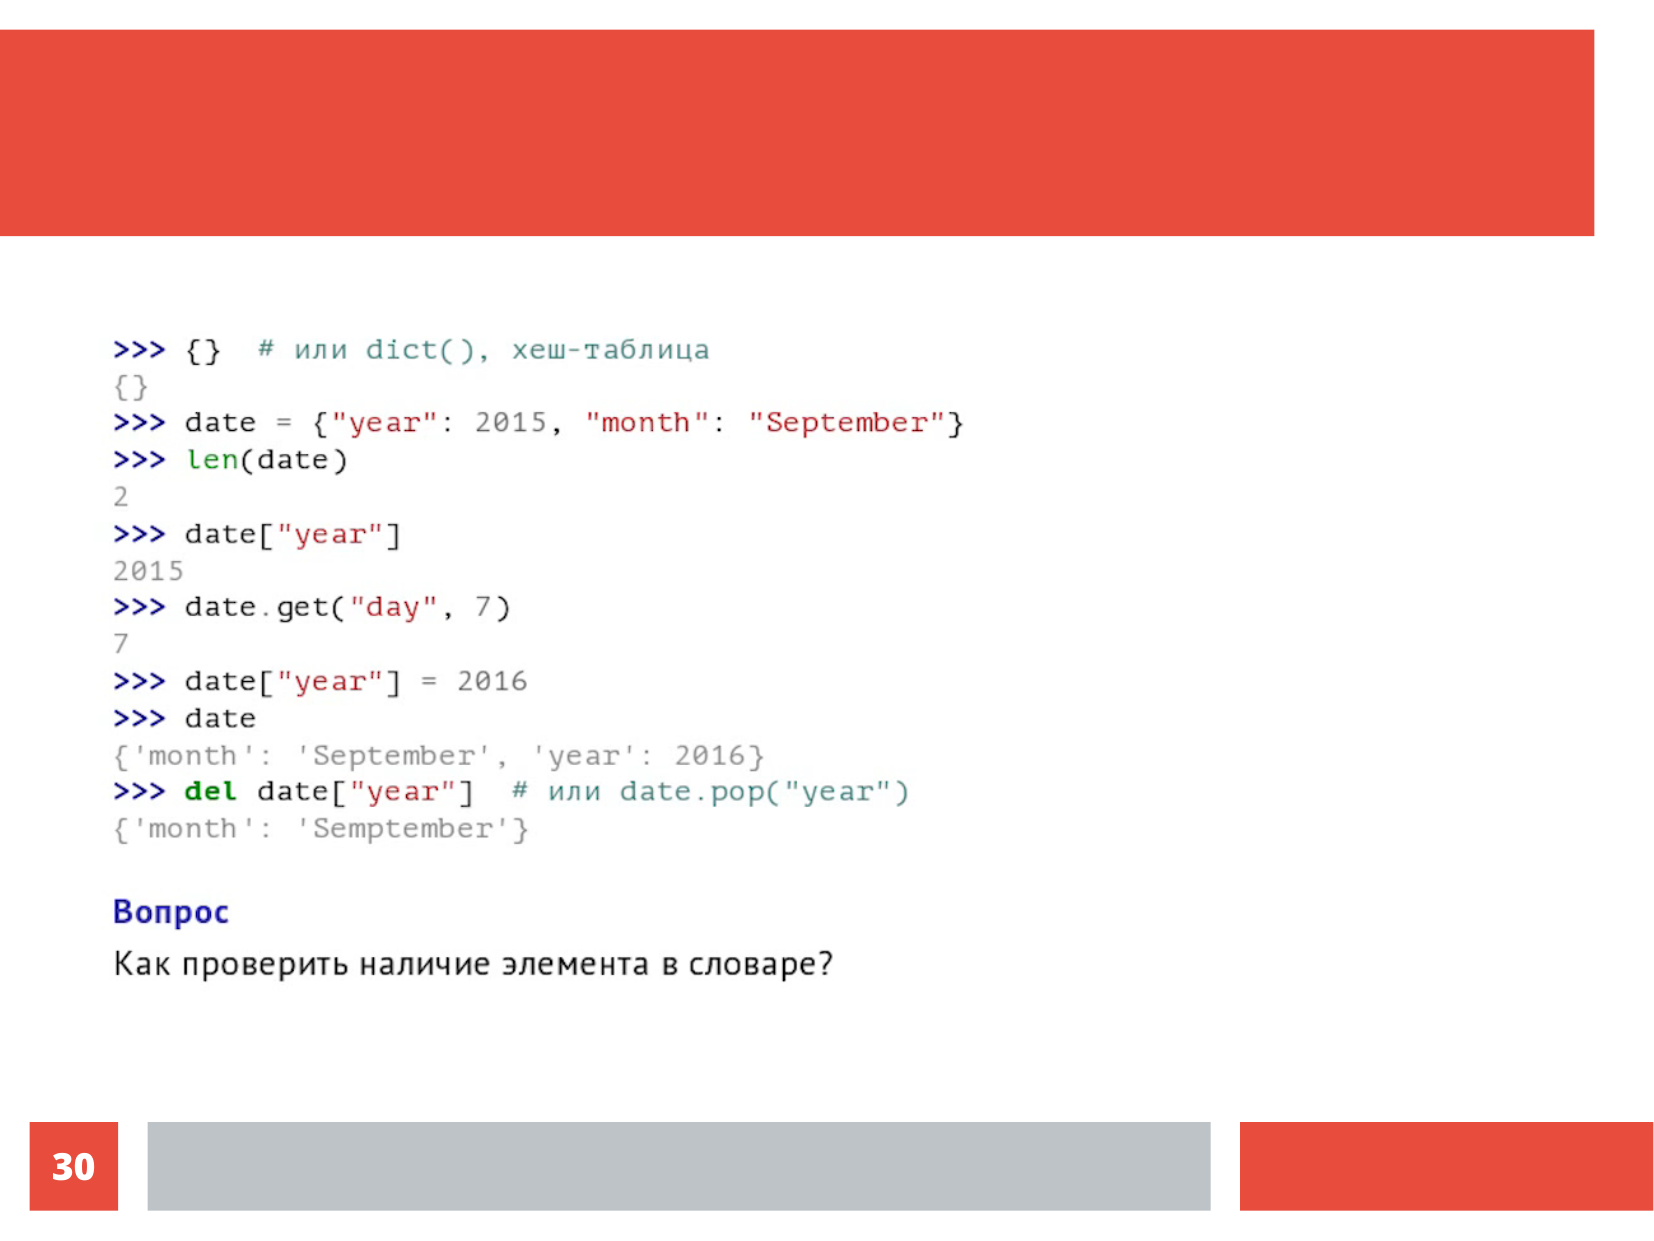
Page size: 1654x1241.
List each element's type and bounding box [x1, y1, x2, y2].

picture [75, 267, 1058, 1036]
